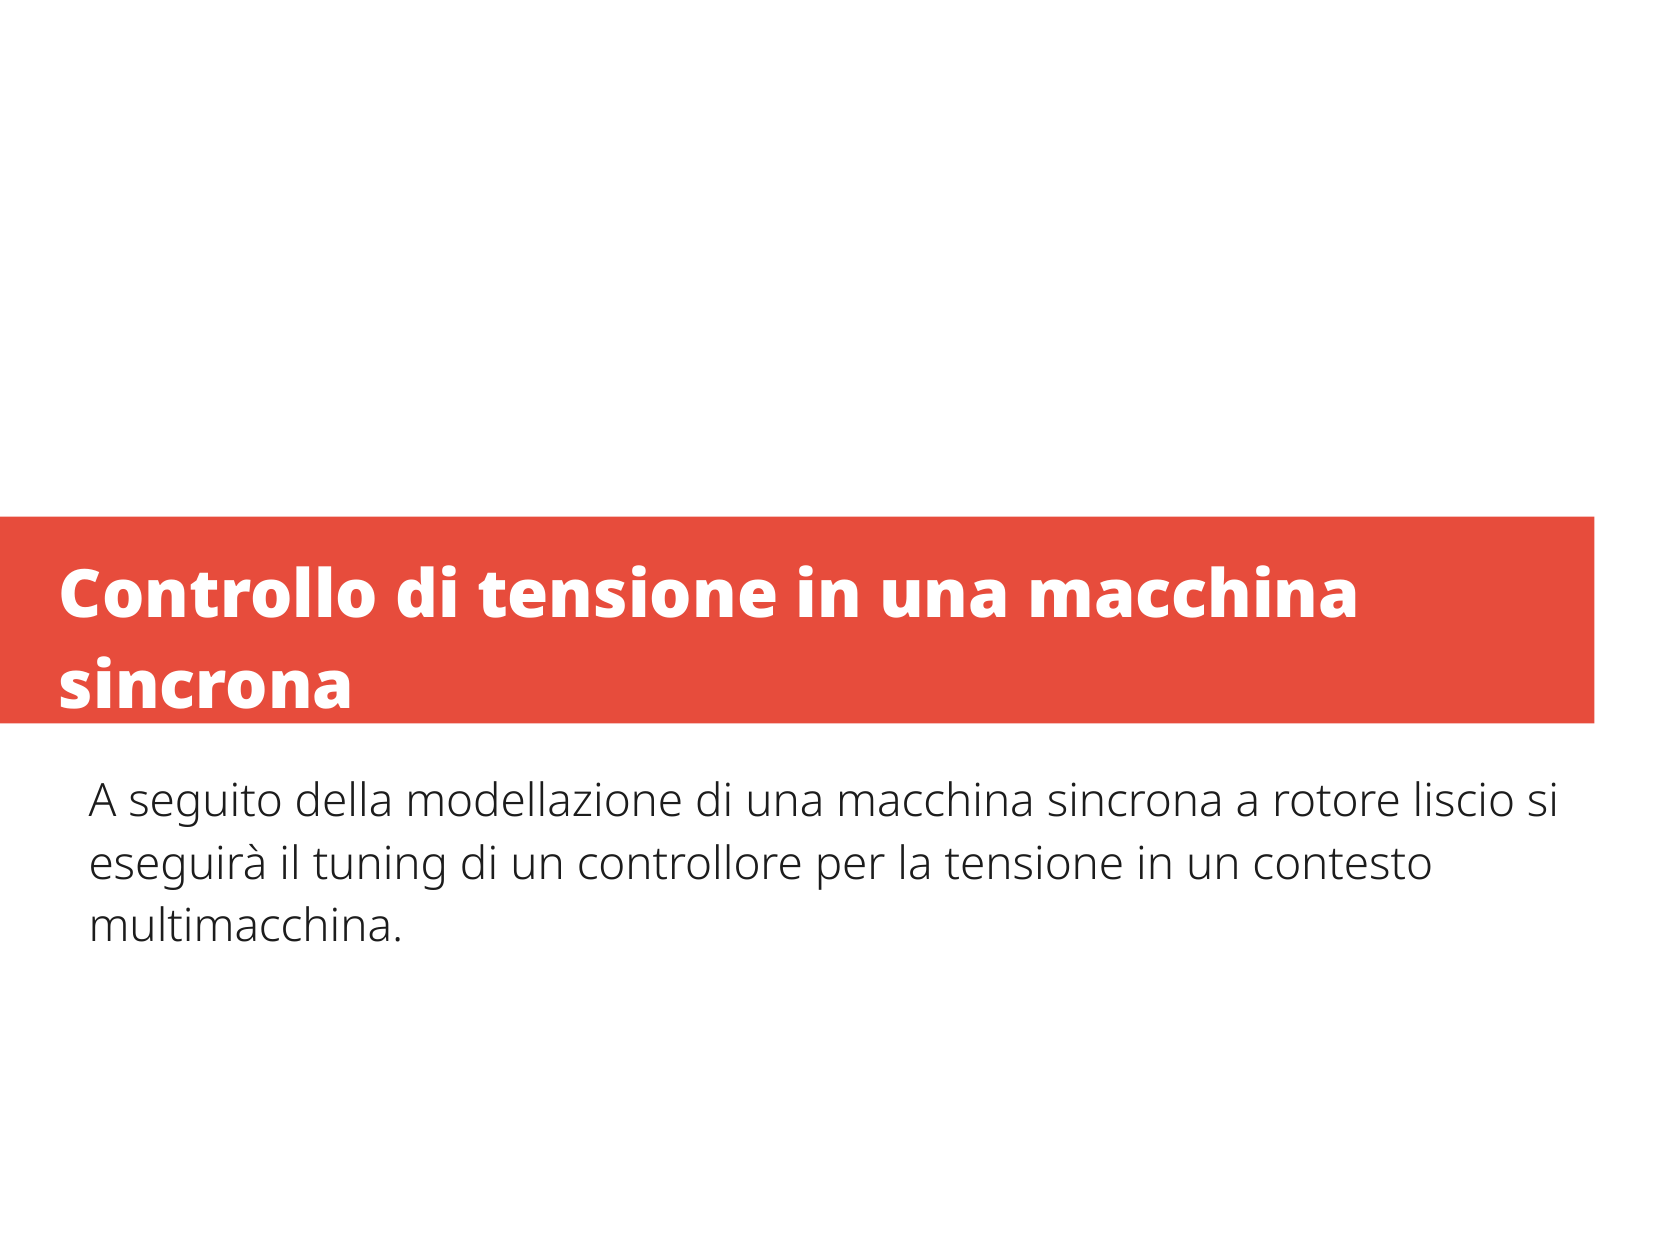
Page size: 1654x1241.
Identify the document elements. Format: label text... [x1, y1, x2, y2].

title Controllo di tensione in una macchina sincrona [59, 546, 1595, 694]
subtitle A seguito della modellazione di una macchina sincrona a rotore liscio si eseguirà il tuning di un controllore per la tensione in un contesto multimacchina. [88, 767, 1595, 1182]
